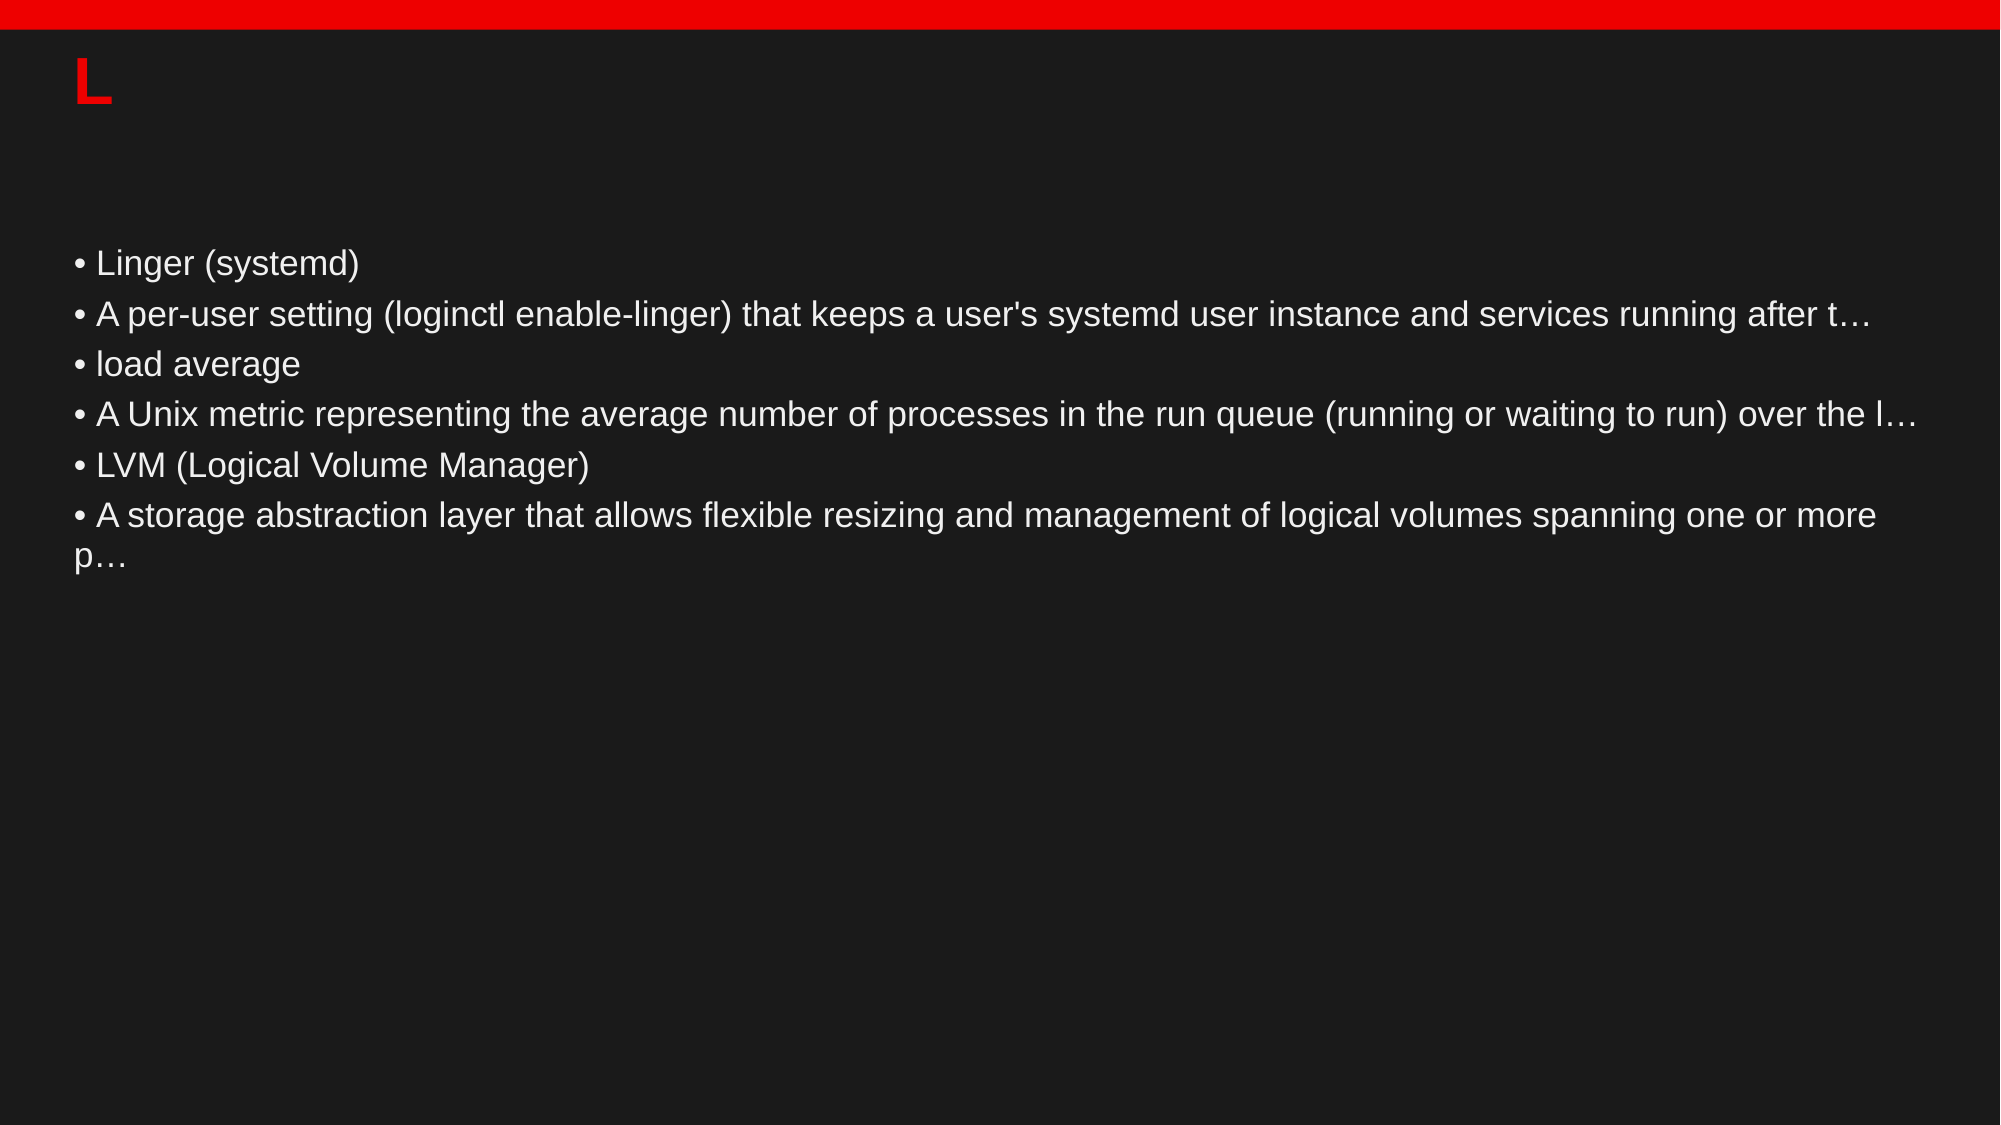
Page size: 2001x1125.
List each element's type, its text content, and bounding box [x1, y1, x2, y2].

text_box • Linger (systemd) • A per-user setting (loginctl enable-linger) that keeps a user's systemd user instance and services running after t… • load average • A Unix metric representing the average number of processes in the run queue (running or waiting to run) over the l… • LVM (Logical Volume Manager) • A storage abstraction layer that allows flexible resizing and management of logical volumes spanning one or more p… [59, 236, 1942, 1037]
text_box L [59, 36, 1942, 208]
text_box [0, 0, 2001, 30]
